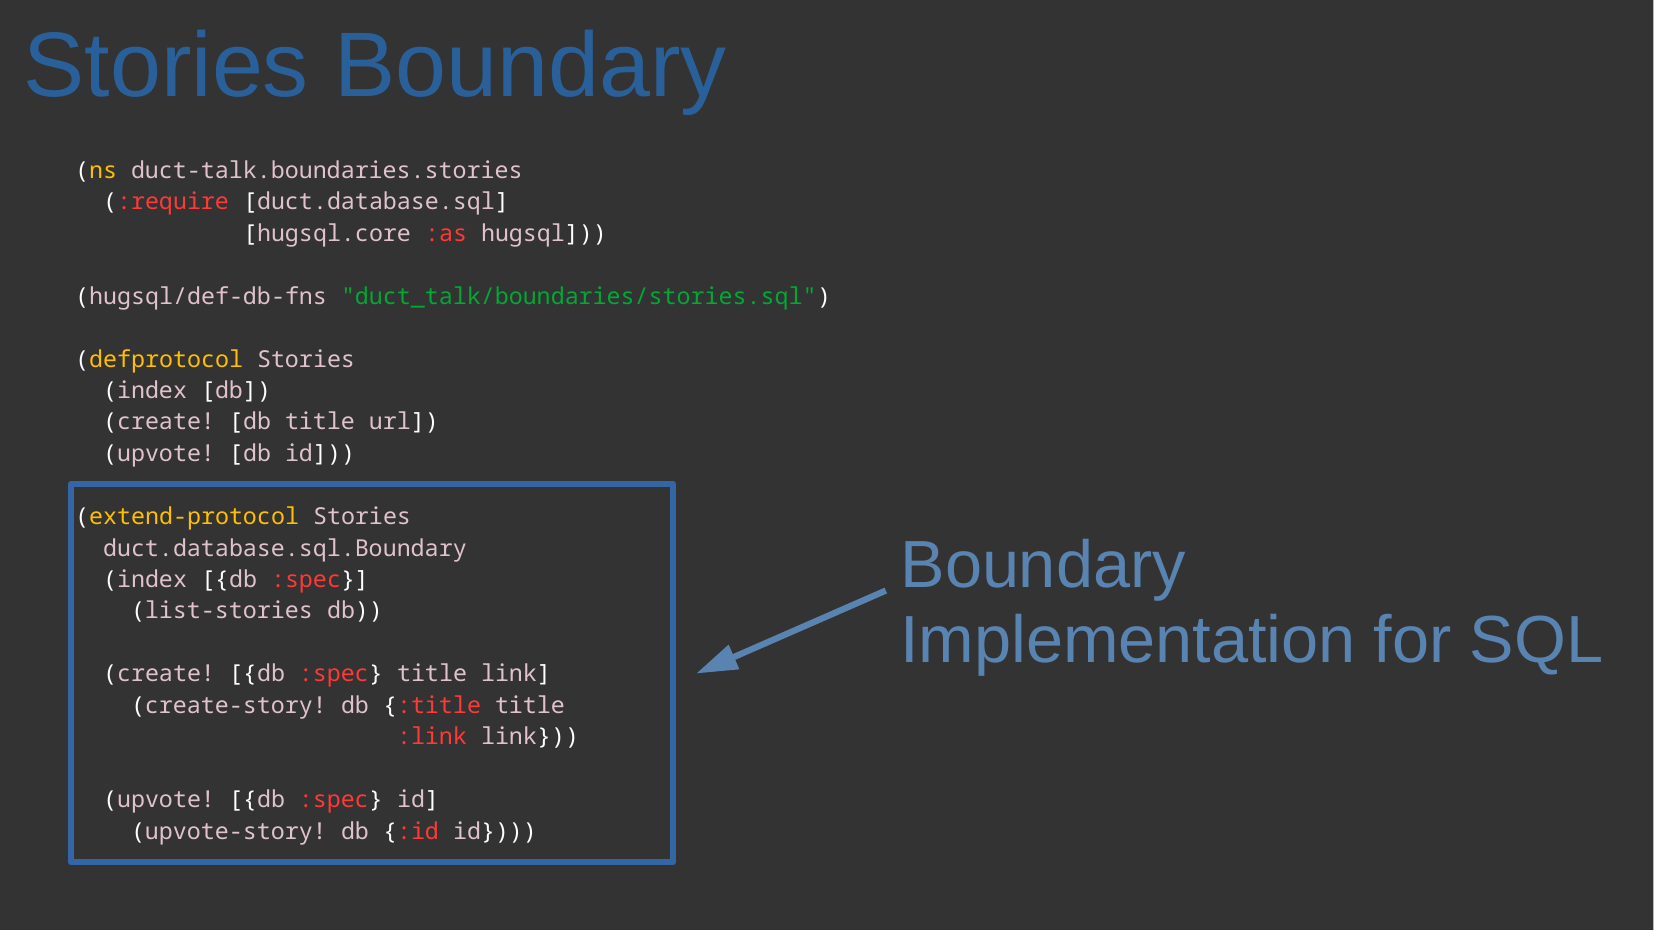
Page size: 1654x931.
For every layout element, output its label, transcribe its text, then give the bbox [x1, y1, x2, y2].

list (ns duct-talk.boundaries.stories (:require [duct.database.sql] [hugsql.core :as hugsql])) (hugsql/def-db-fns "duct_talk/boundaries/stories.sql") (defprotocol Stories (index [db]) (create! [db title url]) (upvote! [db id])) (extend-protocol Stories duct.database.sql.Boundary (index [{db :spec}] (list-stories db)) (create! [{db :spec} title link] (create-story! db {:title title :link link})) (upvote! [{db :spec} id] (upvote-story! db {:id id}))) [75, 153, 1564, 851]
text_box Boundary Implementation for SQL [885, 519, 1654, 834]
list (ns duct-talk.boundaries.stories (:require [duct.database.sql] [hugsql.core :as hugsql])) (hugsql/def-db-fns "duct_talk/boundaries/stories.sql") (defprotocol Stories (index [db]) (create! [db title url]) (upvote! [db id])) (extend-protocol Stories duct.database.sql.Boundary (index [{db :spec}] (list-stories db)) (create! [{db :spec} title link] (create-story! db {:title title :link link})) (upvote! [{db :spec} id] (upvote-story! db {:id id}))) [75, 487, 670, 851]
title Stories Boundary [23, 11, 1589, 119]
